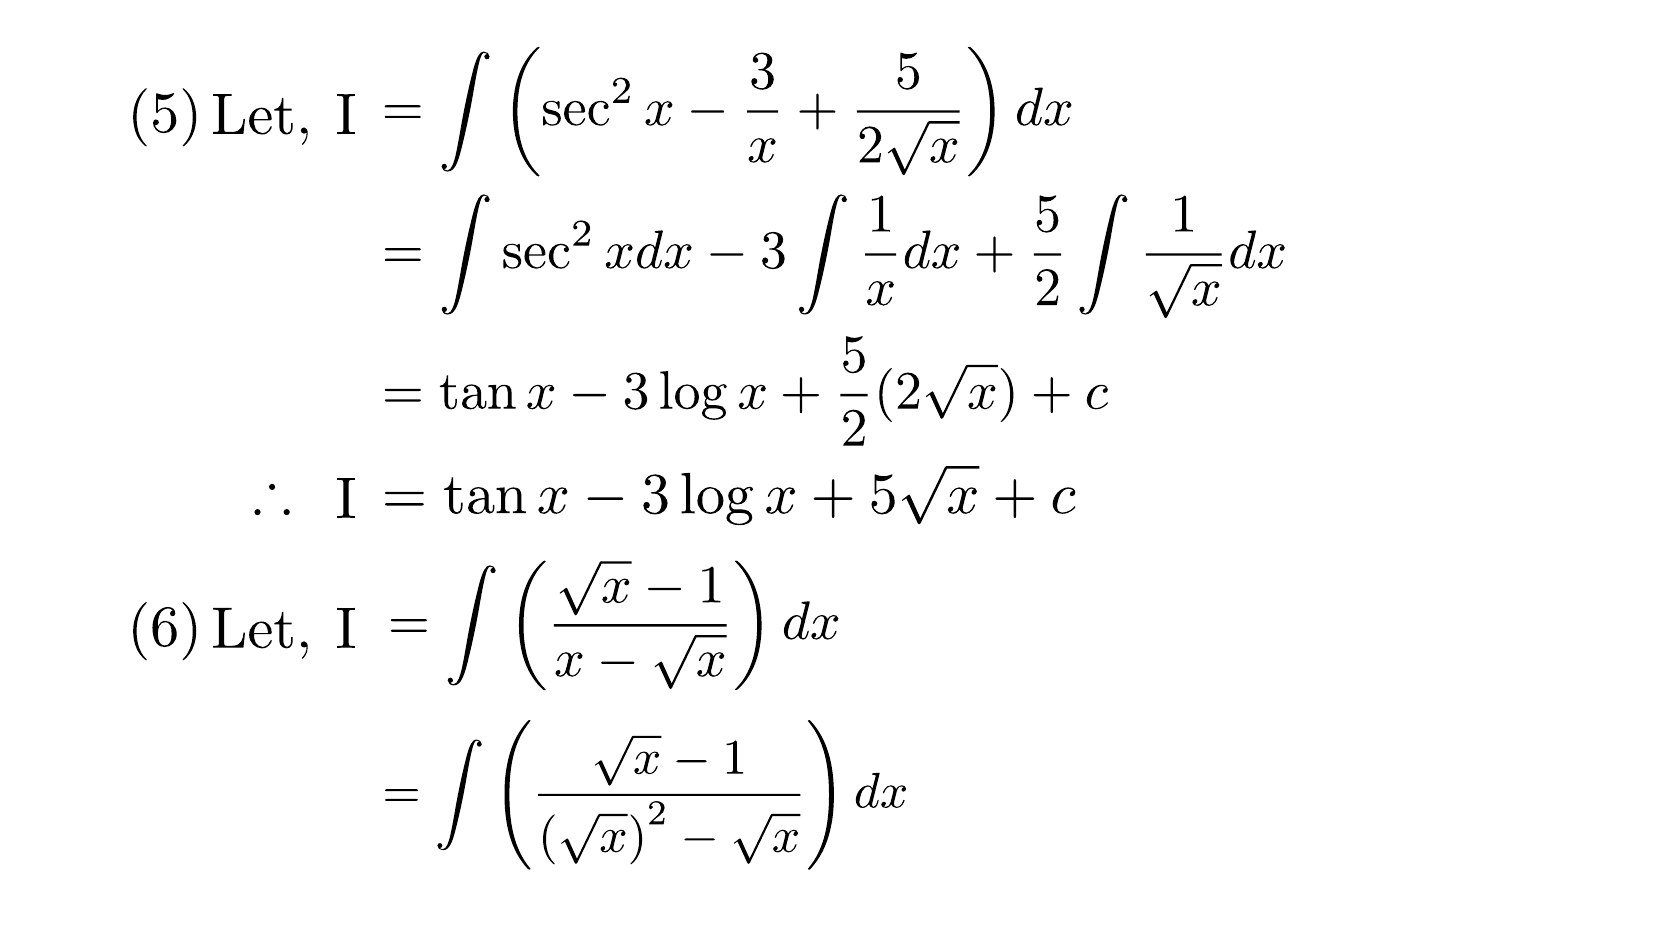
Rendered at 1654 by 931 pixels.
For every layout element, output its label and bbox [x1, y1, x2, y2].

text_box [130, 602, 197, 661]
text_box [384, 194, 1285, 319]
text_box [213, 607, 308, 659]
text_box [130, 88, 197, 147]
text_box [254, 483, 290, 516]
text_box [337, 477, 355, 518]
text_box [390, 560, 839, 691]
text_box [213, 94, 308, 145]
text_box [384, 336, 1108, 446]
text_box [384, 720, 907, 870]
title [35, 31, 1607, 880]
text_box [384, 46, 1072, 177]
text_box [384, 466, 1076, 526]
text_box [337, 94, 355, 134]
text_box [337, 607, 355, 648]
